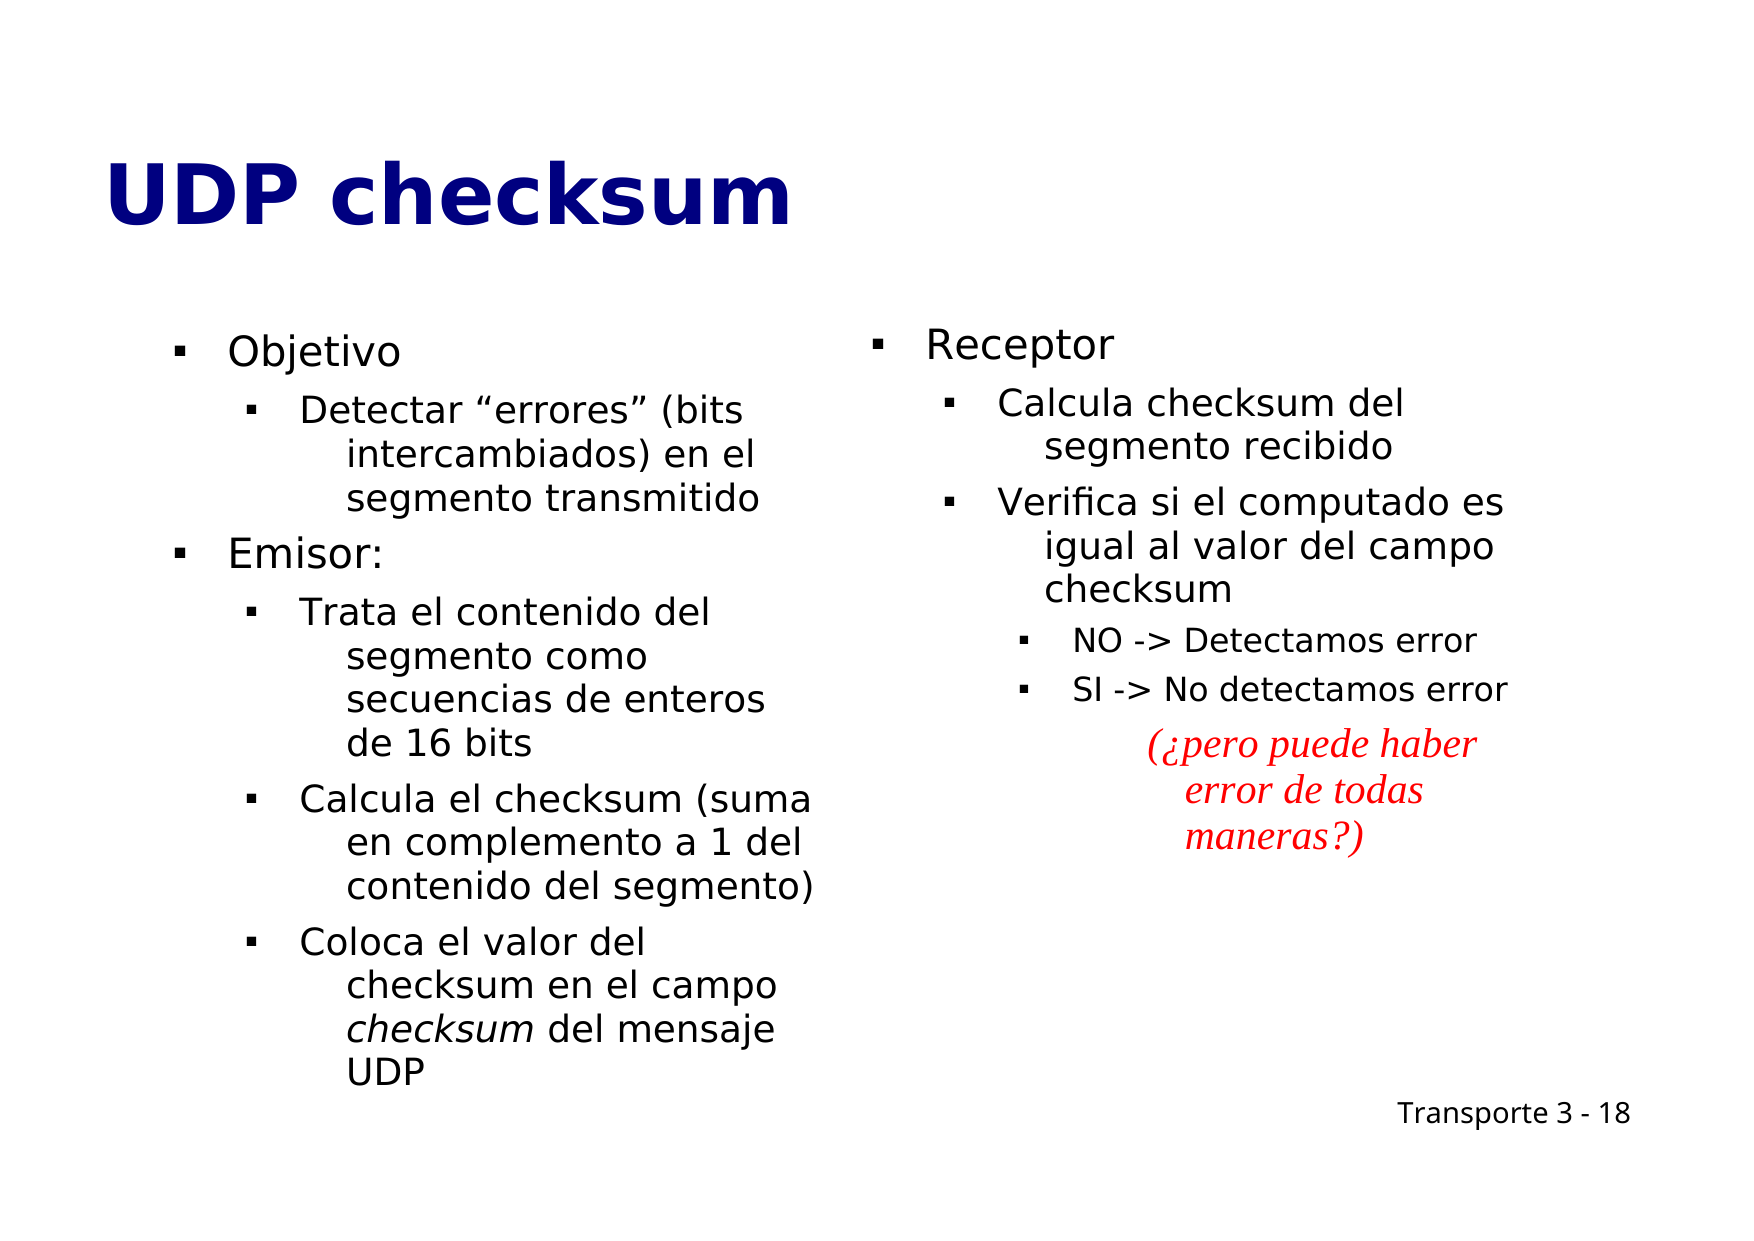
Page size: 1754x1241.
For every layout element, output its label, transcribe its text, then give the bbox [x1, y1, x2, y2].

list Objetivo Detectar “errores” (bits intercambiados) en el segmento transmitido Emisor: Trata el contenido del segmento como secuencias de enteros de 16 bits Calcula el checksum (suma en complemento a 1 del contenido del segmento) Coloca el valor del checksum en el campo checksum del mensaje UDP [154, 320, 833, 1241]
title UDP checksum [88, 95, 1654, 298]
list Receptor Calcula checksum del segmento recibido Verifica si el computado es igual al valor del campo checksum NO -> Detectamos error SI -> No detectamos error (¿pero puede haber error de todas maneras?) [866, 320, 1546, 897]
